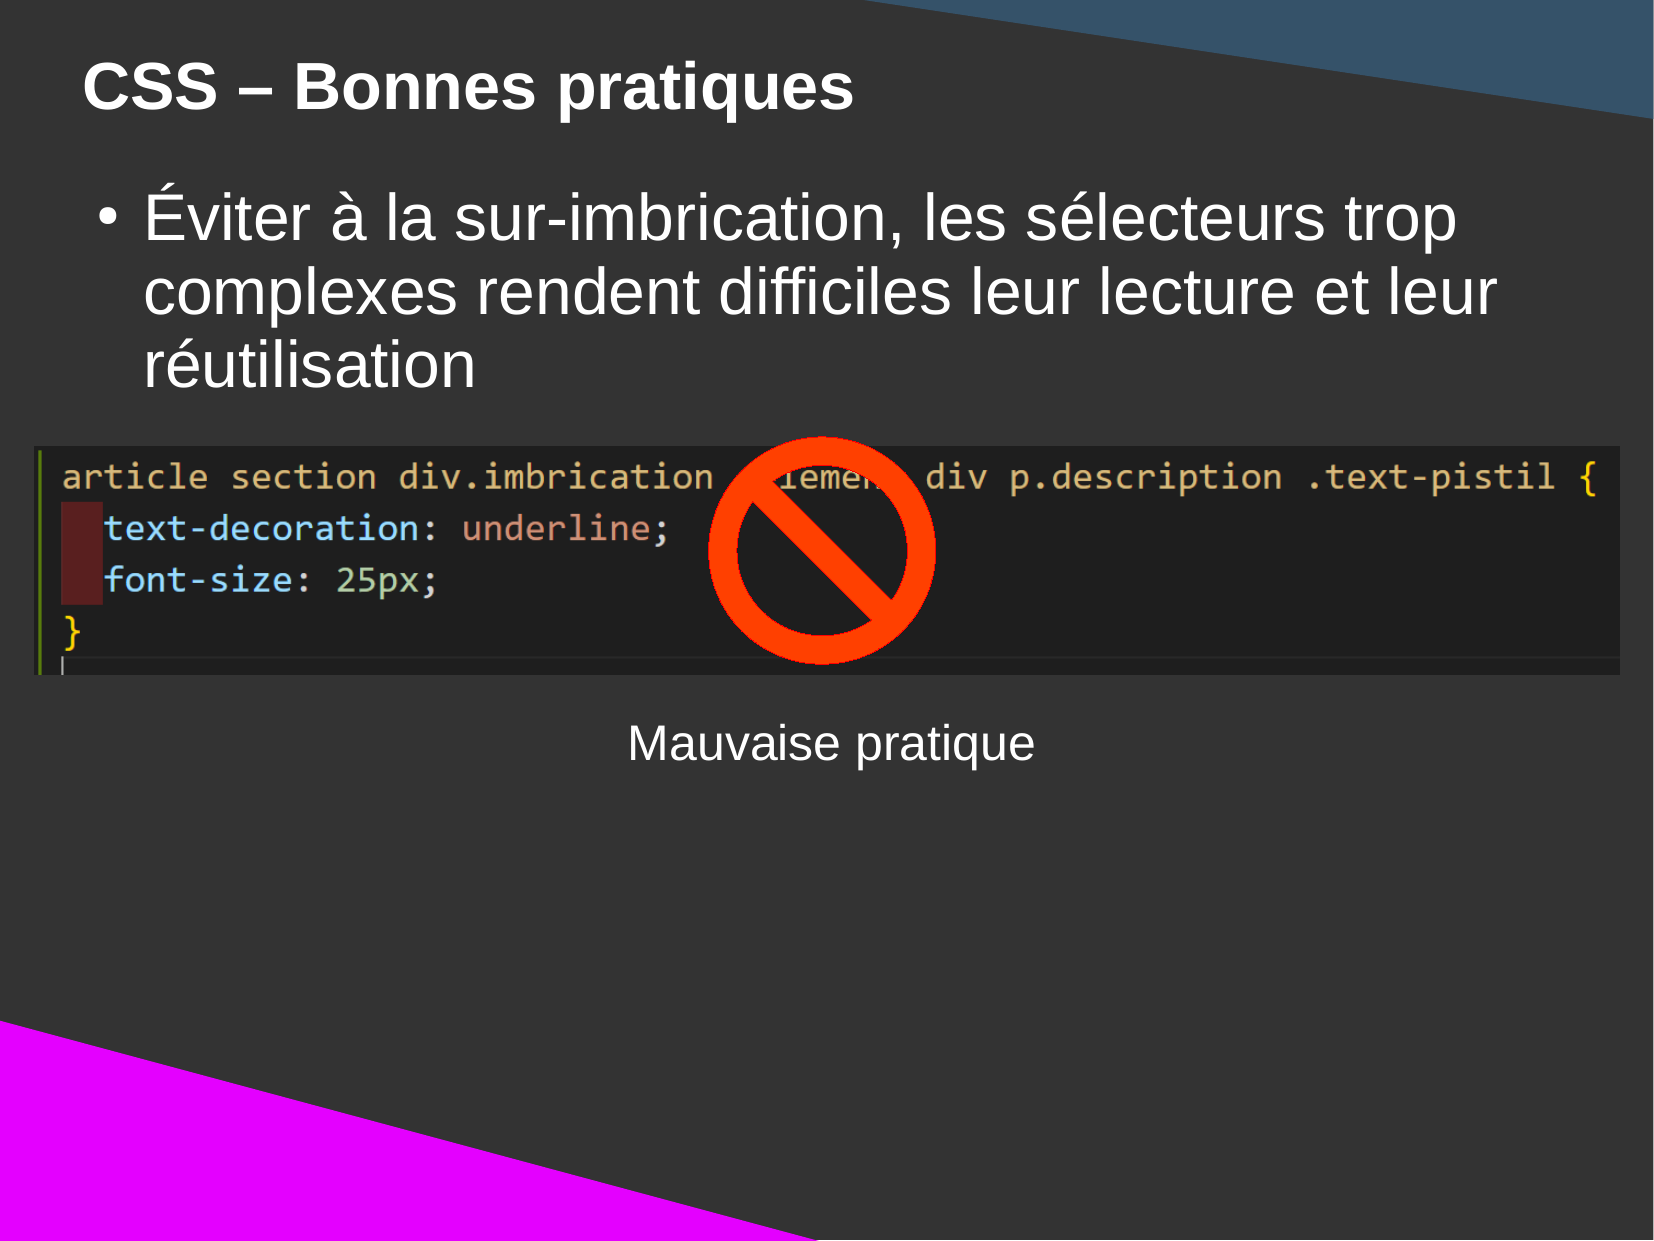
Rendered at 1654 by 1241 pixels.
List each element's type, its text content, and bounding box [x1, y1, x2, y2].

text_box [863, 0, 1654, 120]
picture [34, 446, 1620, 675]
list Éviter à la sur-imbrication, les sélecteurs trop complexes rendent difficiles leur lecture et leur réutilisation [80, 180, 1605, 405]
text_box [708, 436, 936, 665]
title CSS – Bonnes pratiques [82, 49, 1571, 162]
text_box [0, 1020, 819, 1241]
picture [737, 503, 870, 635]
title Mauvaise pratique [531, 715, 1133, 827]
picture [774, 466, 907, 599]
